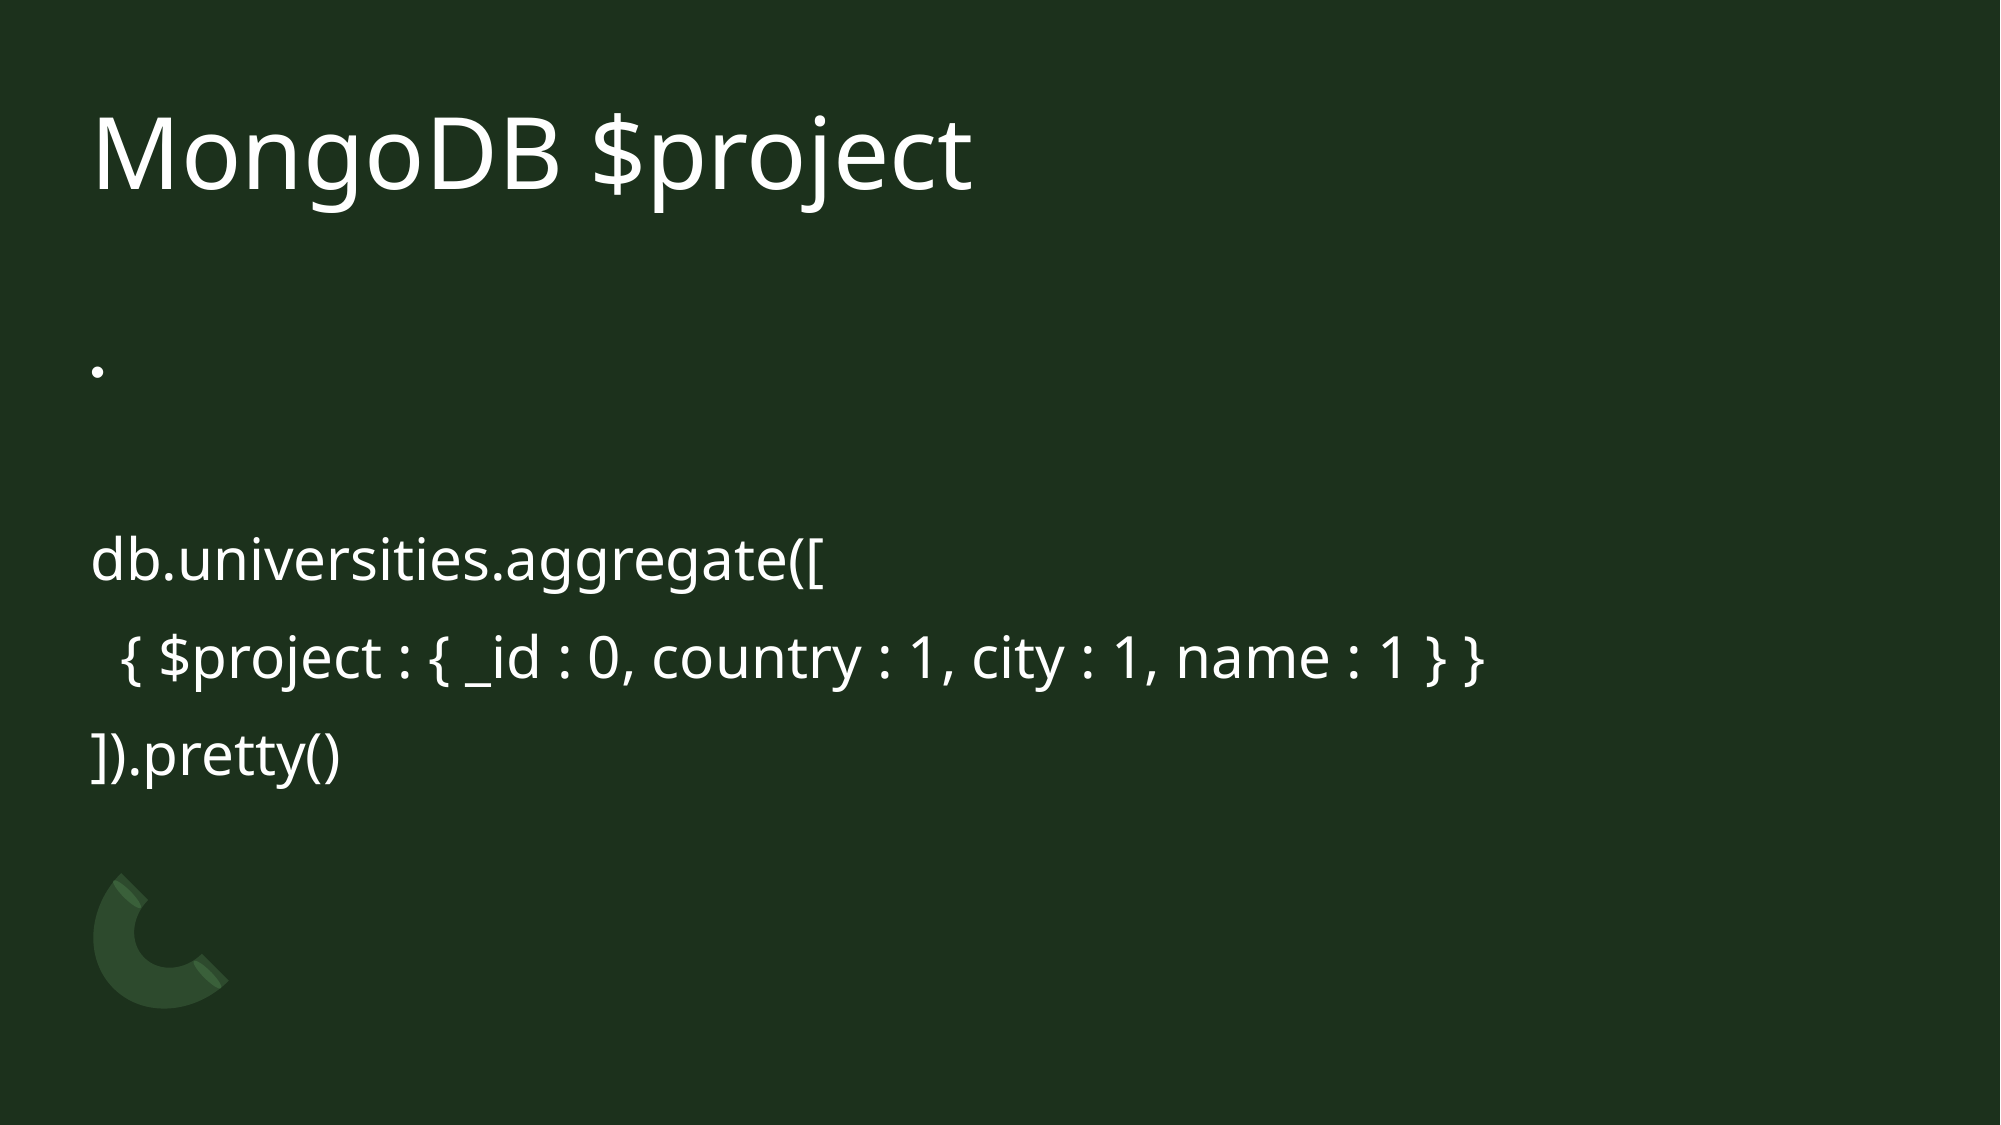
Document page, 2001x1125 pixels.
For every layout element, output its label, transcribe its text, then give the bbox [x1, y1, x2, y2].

list db.universities.aggregate([ { $project : { _id : 0, country : 1, city : 1, name : 1 } } ]).pretty() [90, 346, 1910, 1000]
title MongoDB $project [90, 90, 1910, 309]
